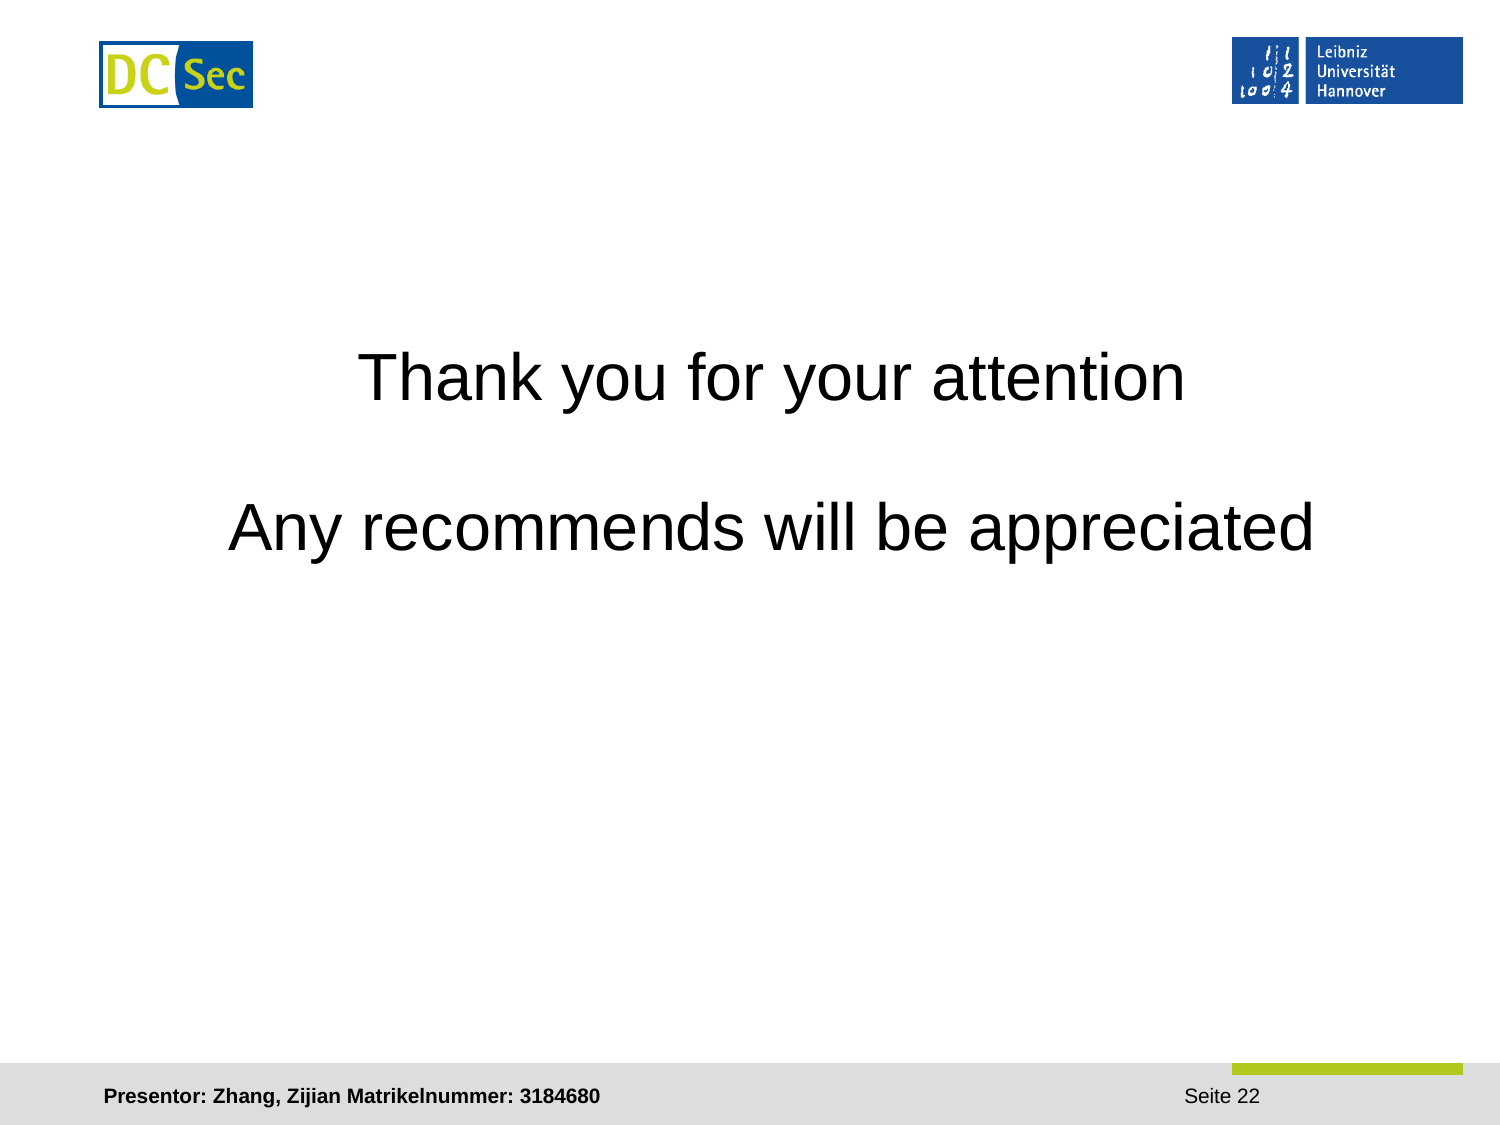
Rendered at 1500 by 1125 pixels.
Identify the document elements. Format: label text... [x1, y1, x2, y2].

picture [1232, 37, 1463, 104]
subtitle Thank you for your attention Any recommends will be appreciated [82, 137, 1463, 768]
picture [99, 41, 253, 108]
text_box Presentor: Zhang, Zijian Matrikelnummer: 3184680 [88, 1074, 1181, 1125]
